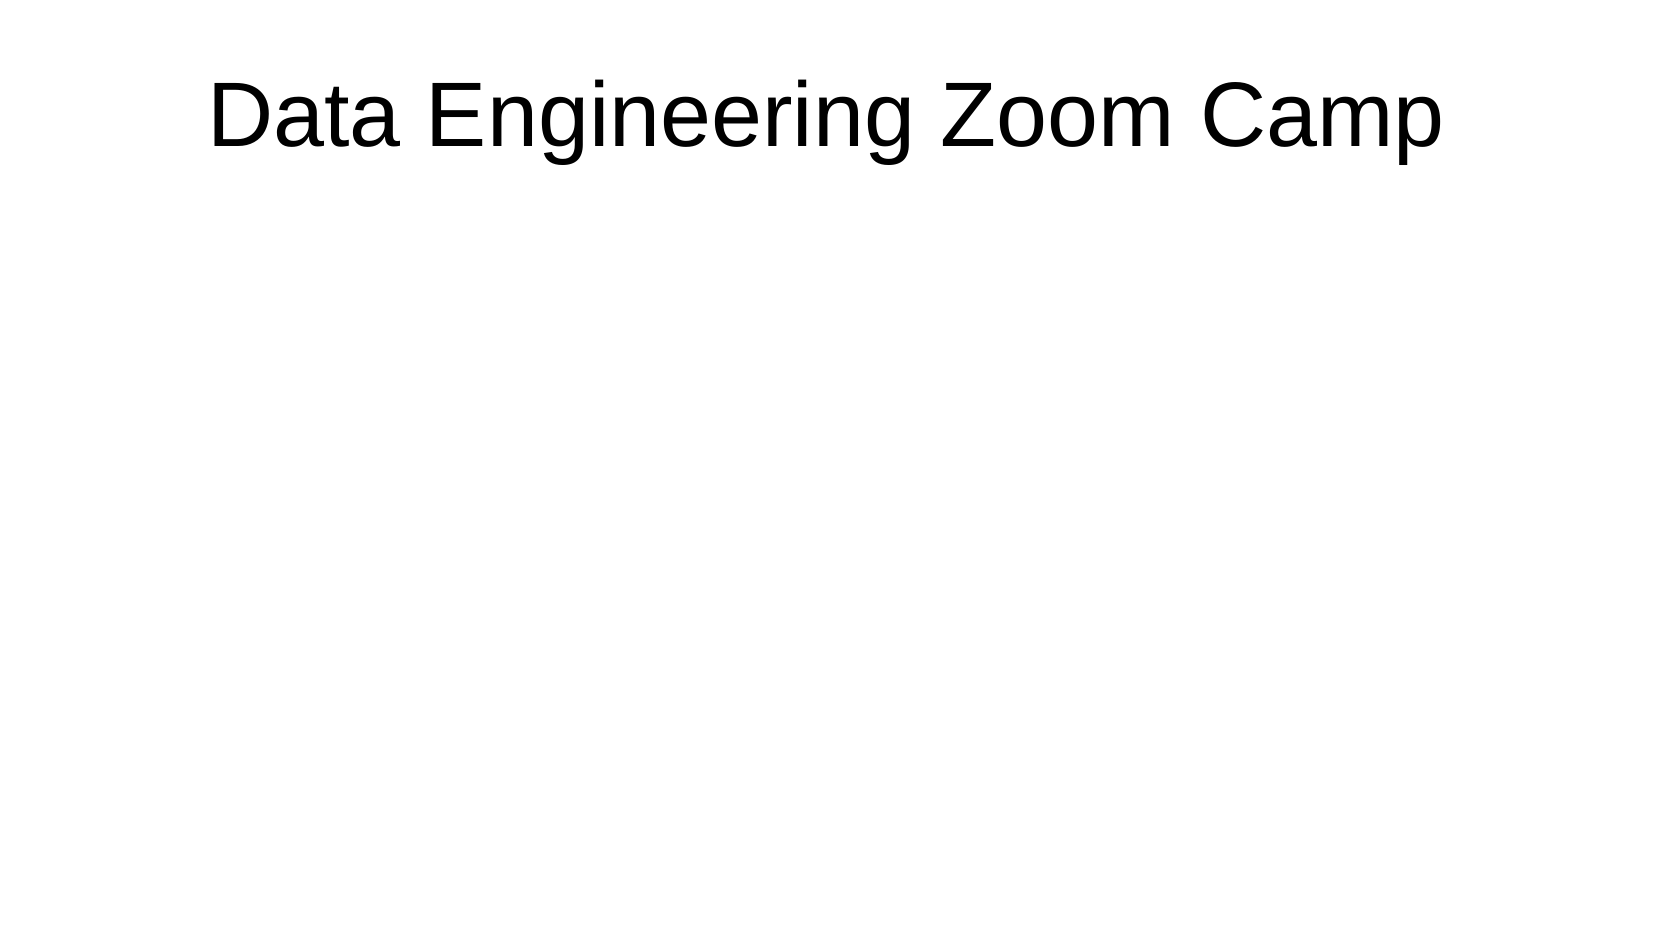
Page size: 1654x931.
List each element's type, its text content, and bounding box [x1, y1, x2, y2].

title Data Engineering Zoom Camp [82, 37, 1571, 193]
